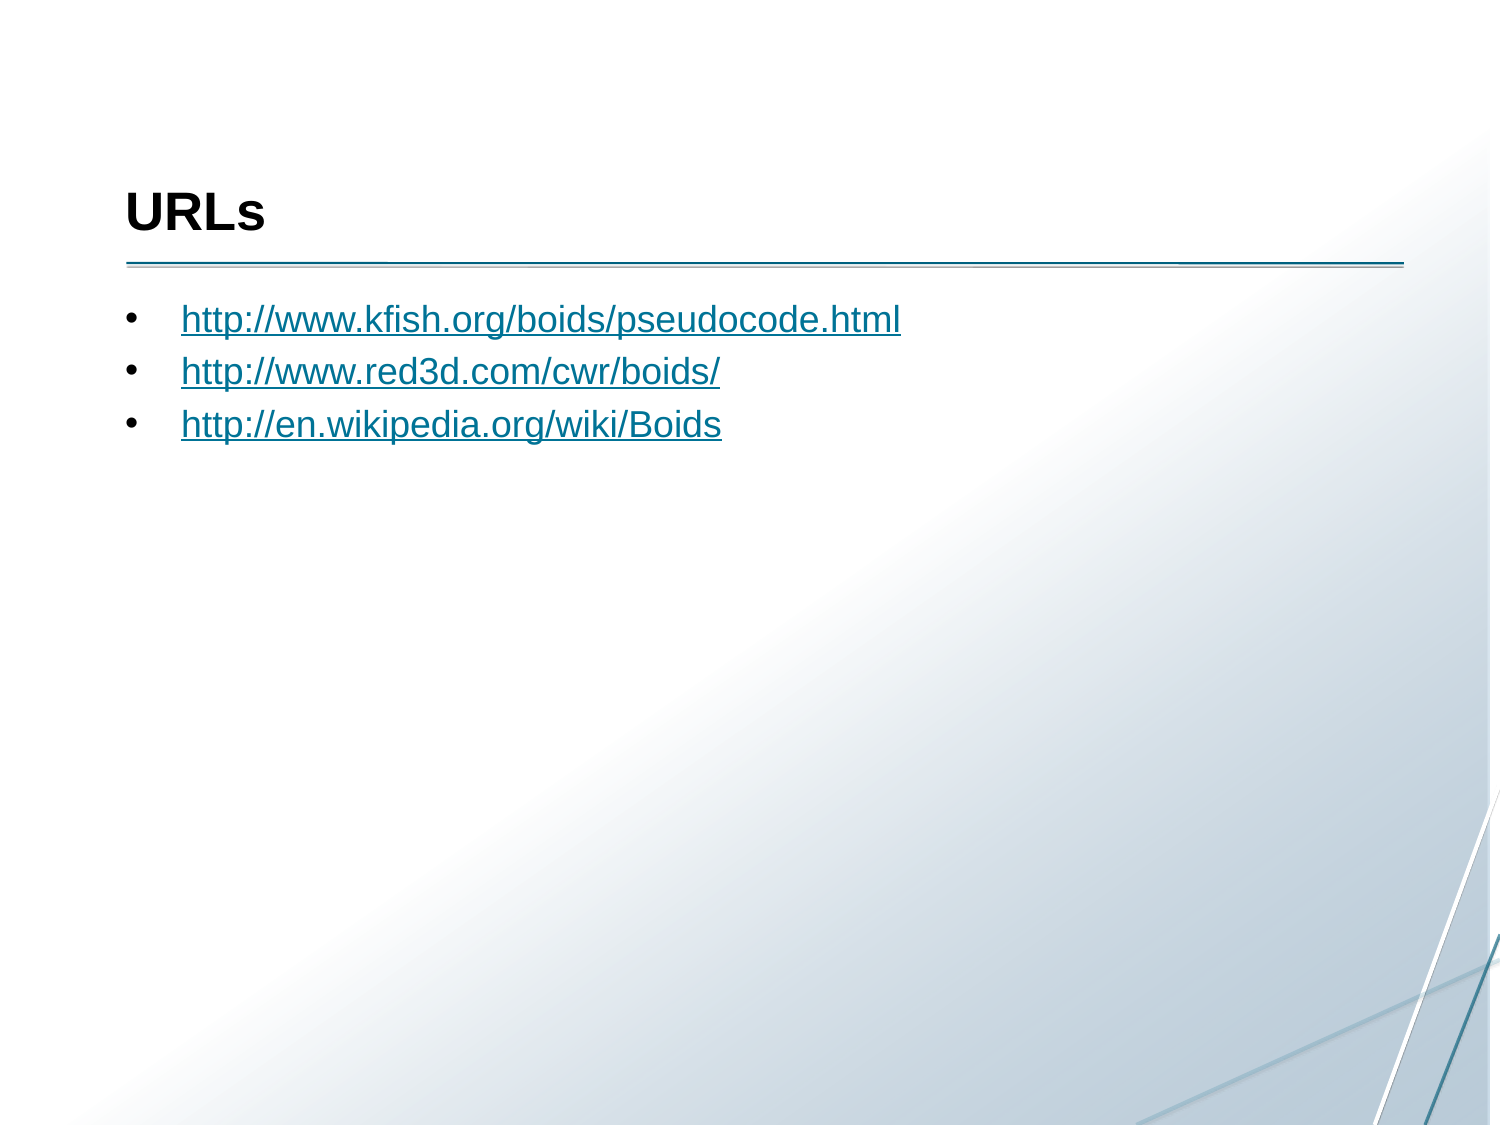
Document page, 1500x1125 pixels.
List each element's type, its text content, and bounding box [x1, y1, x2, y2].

title URLs [109, 49, 1403, 249]
list http://www.kfish.org/boids/pseudocode.html http://www.red3d.com/cwr/boids/ http://en.wikipedia.org/wiki/Boids [109, 287, 1404, 1005]
